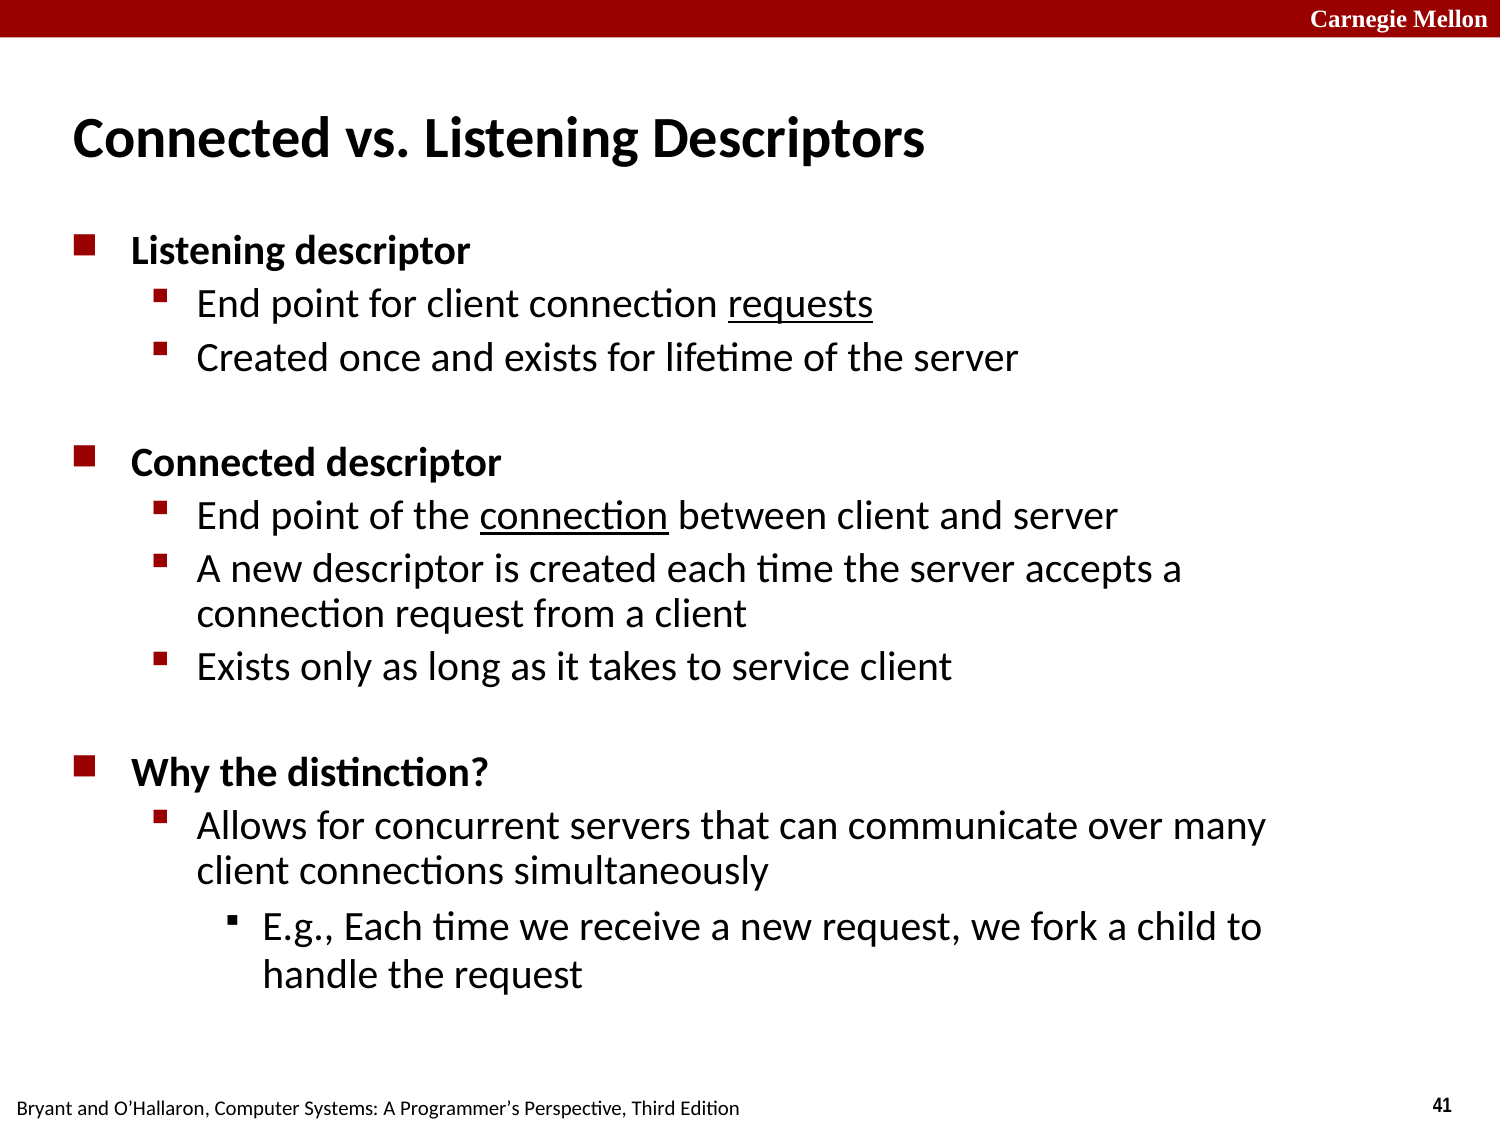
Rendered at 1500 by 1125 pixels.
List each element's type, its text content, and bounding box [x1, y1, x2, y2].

title Connected vs. Listening Descriptors [58, 71, 1304, 197]
list Listening descriptor End point for client connection requests Created once and exists for lifetime of the server Connected descriptor End point of the connection between client and server A new descriptor is created each time the server accepts a connection request from a client Exists only as long as it takes to service client Why the distinction? Allows for concurrent servers that can communicate over many client connections simultaneously E.g., Each time we receive a new request, we fork a child to handle the request [59, 223, 1356, 1075]
